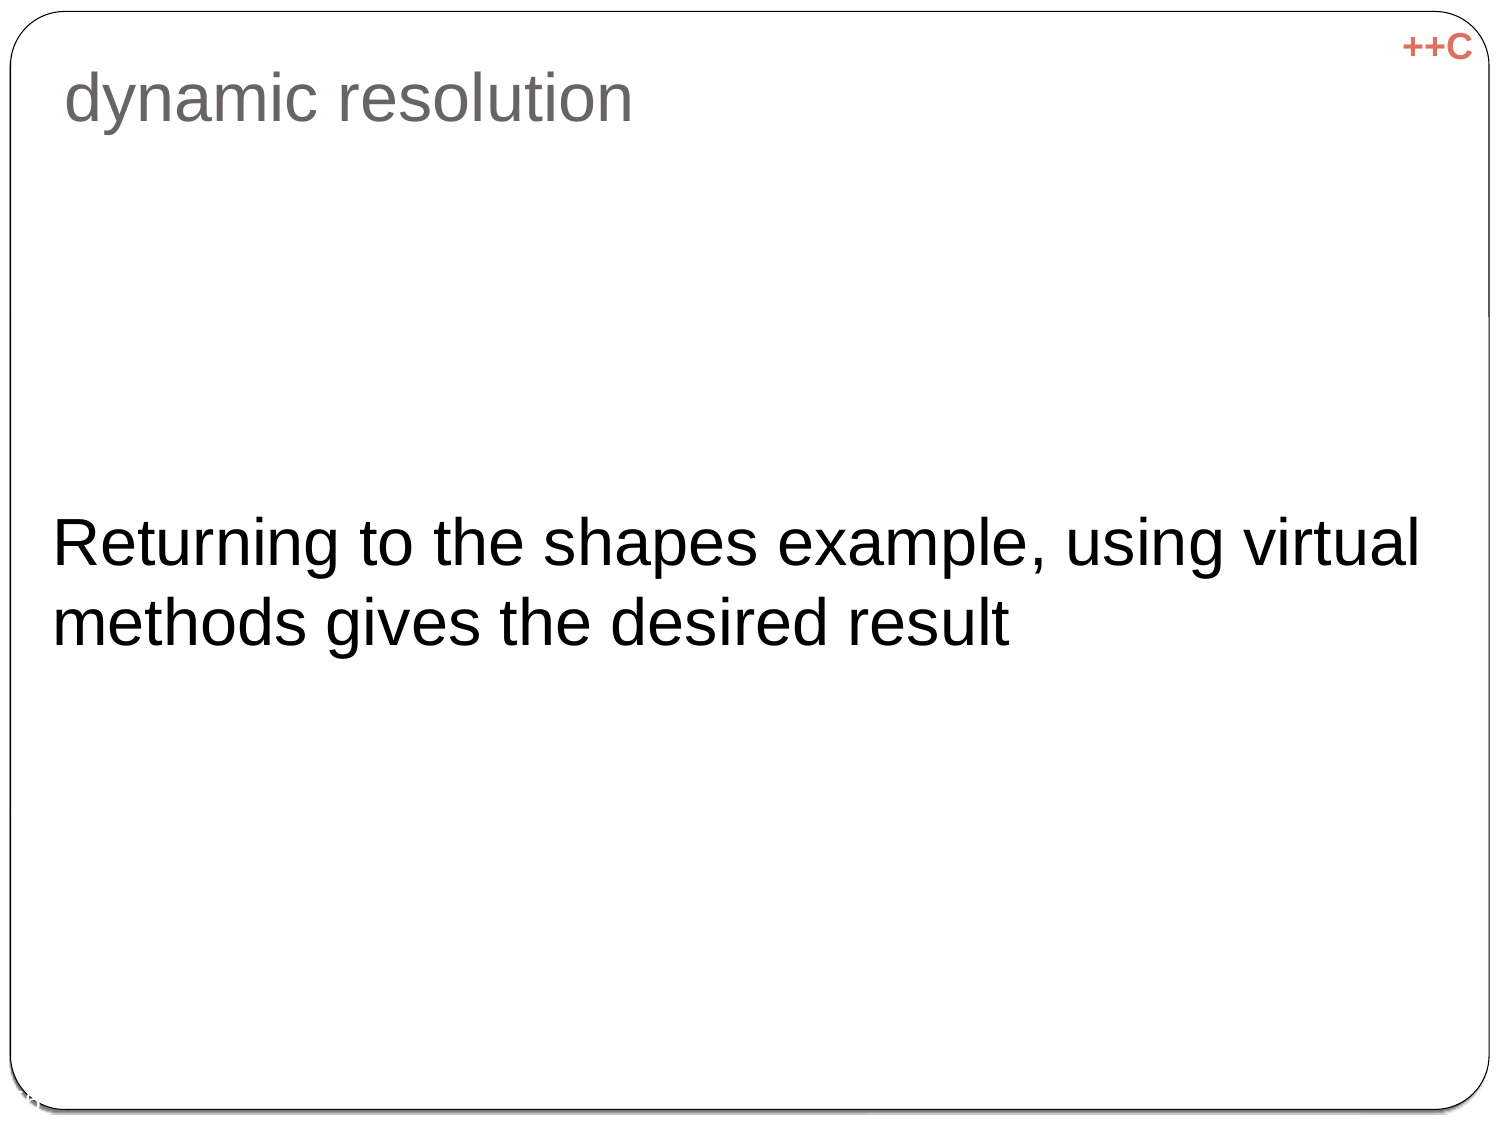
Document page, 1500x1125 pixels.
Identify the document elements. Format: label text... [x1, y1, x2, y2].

slide_number <number> [0, 1074, 50, 1125]
title dynamic resolution [50, 45, 1450, 150]
list Returning to the shapes example, using virtual methods gives the desired result [37, 162, 1463, 1088]
